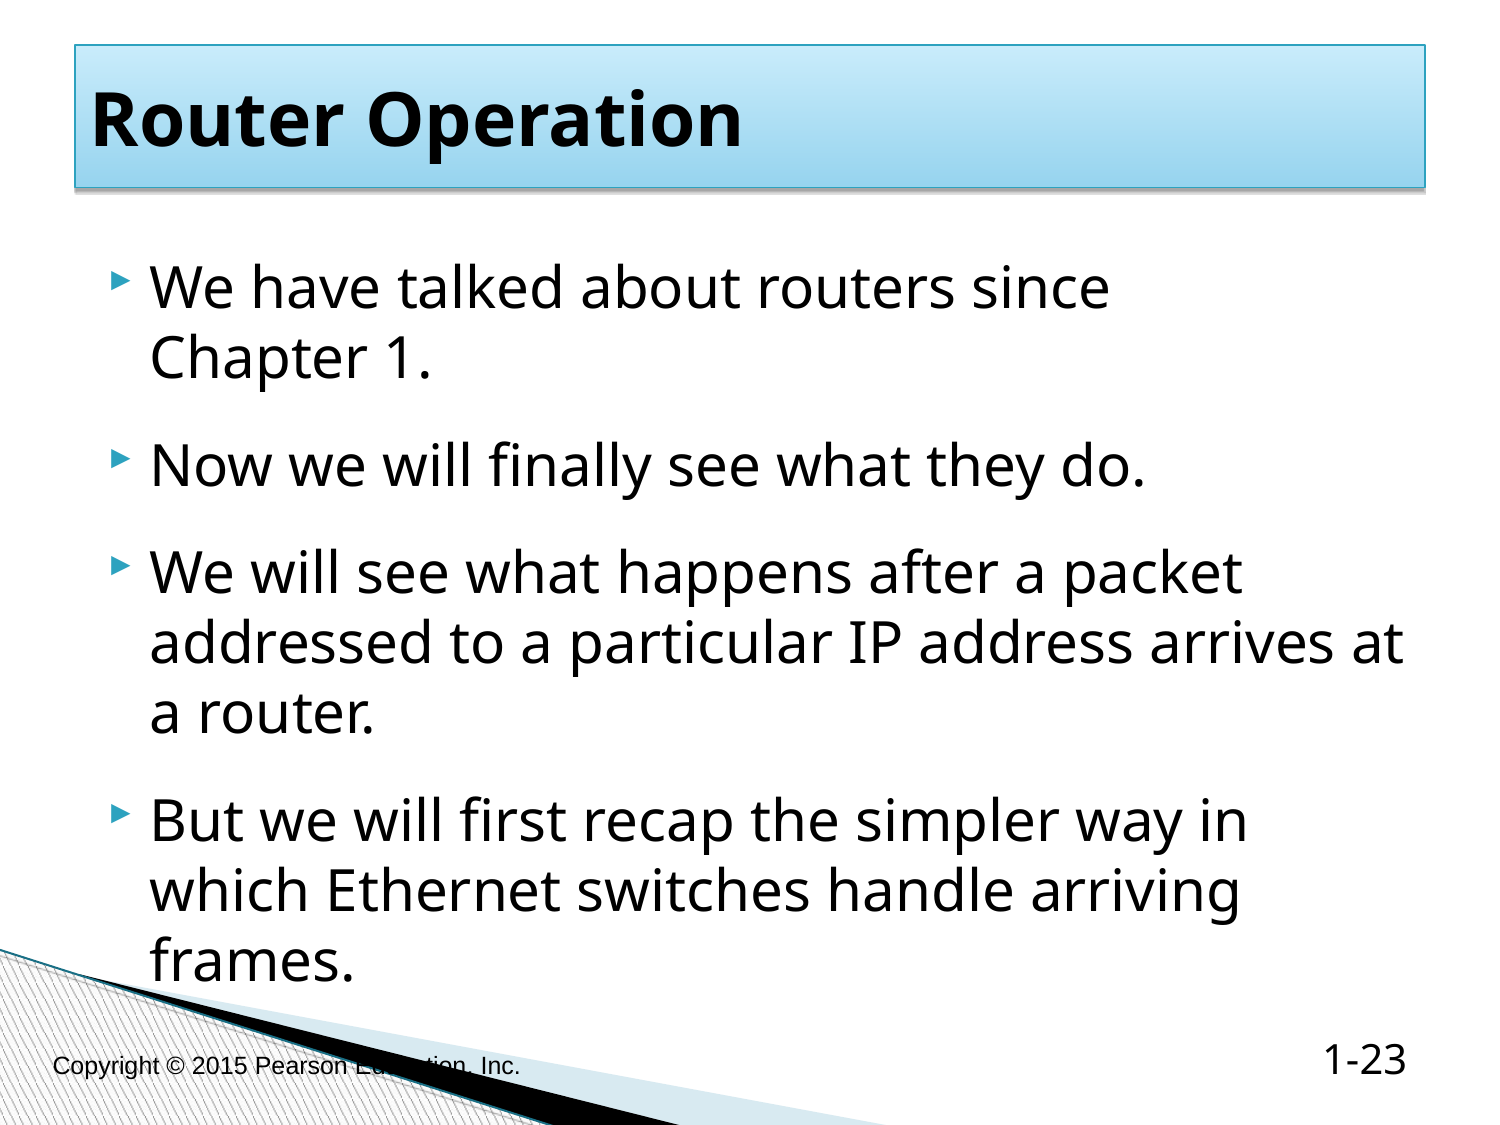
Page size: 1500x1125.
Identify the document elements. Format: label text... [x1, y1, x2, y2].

slide_number 1-<number> [1287, 1037, 1423, 1098]
title Router Operation [75, 45, 1425, 188]
footer Copyright © 2015 Pearson Education, Inc. [37, 1040, 550, 1088]
picture [0, 952, 543, 1125]
list We have talked about routers since Chapter 1. Now we will finally see what they do. We will see what happens after a packet addressed to a particular IP address arrives at a router. But we will first recap the simpler way in which Ethernet switches handle arriving frames. [75, 242, 1425, 986]
